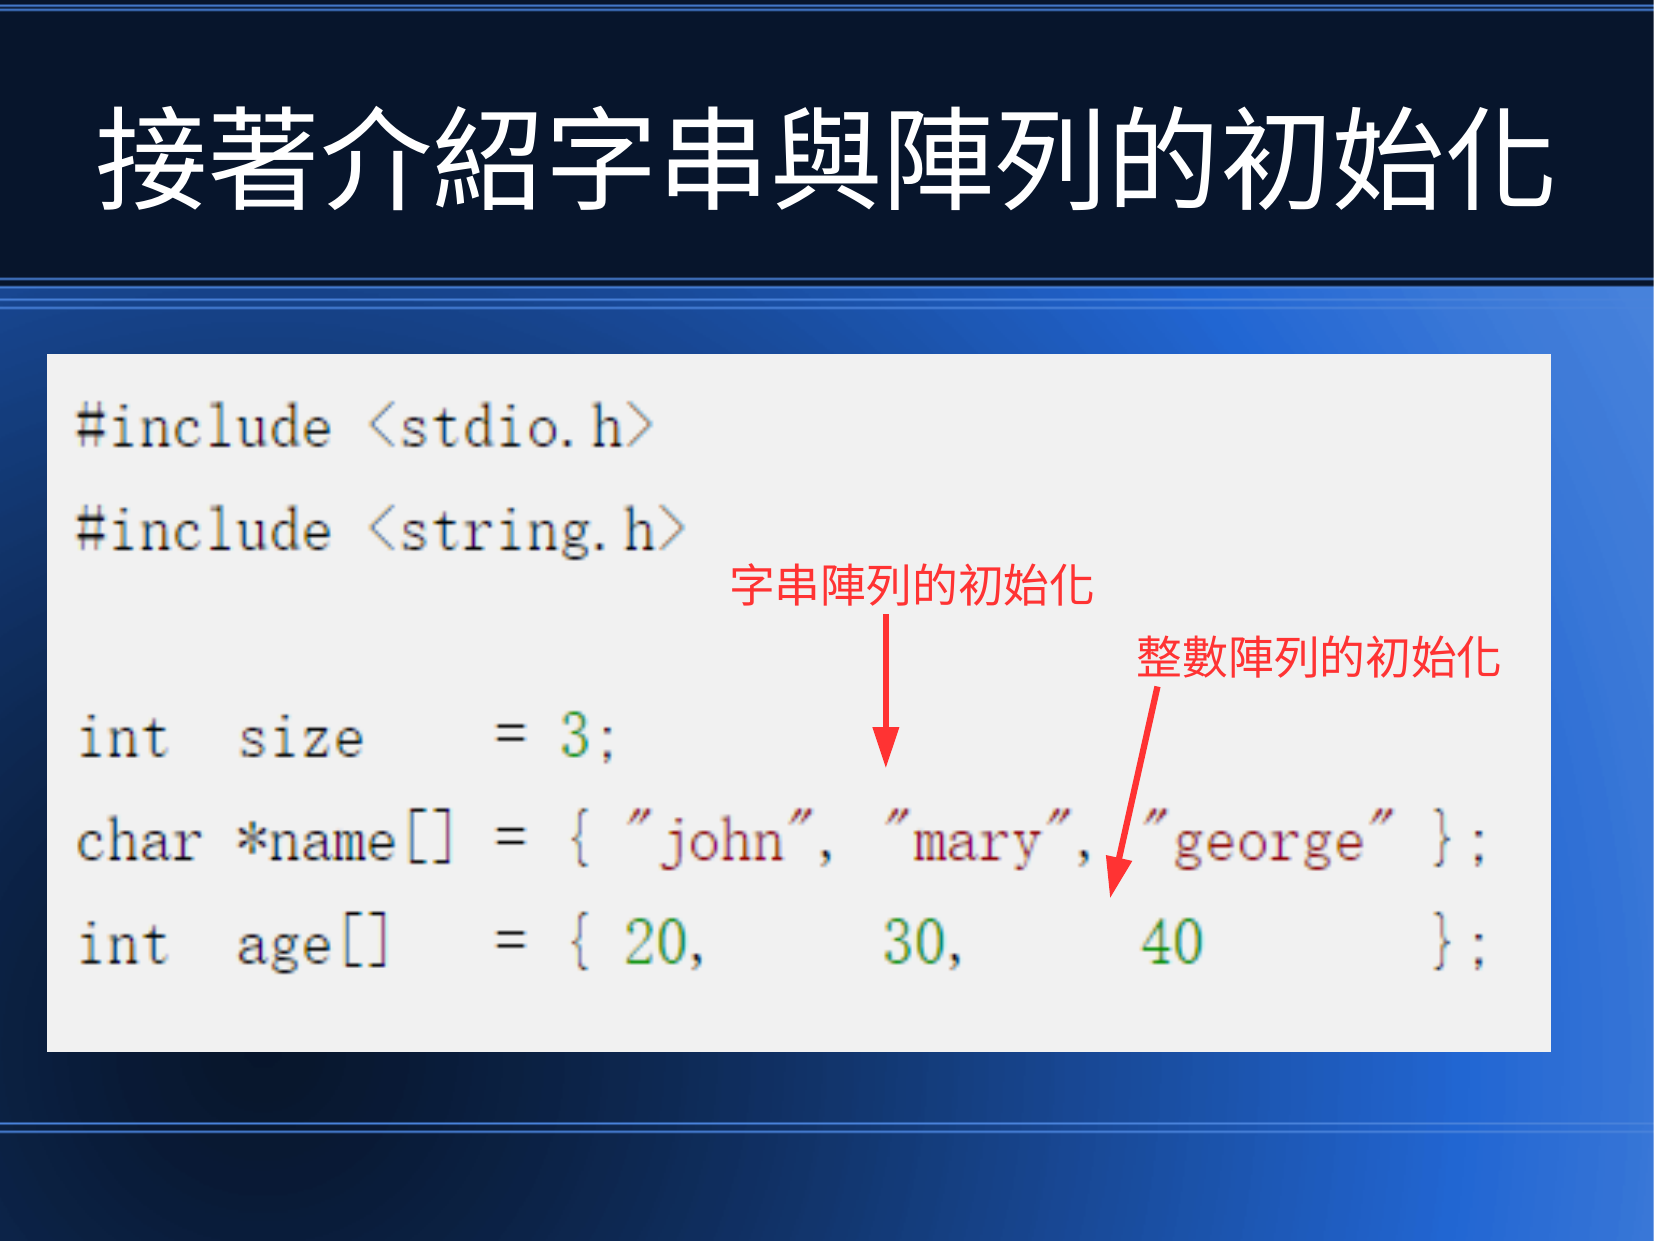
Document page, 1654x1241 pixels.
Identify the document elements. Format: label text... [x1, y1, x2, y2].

text_box 整數陣列的初始化 [1122, 614, 1518, 687]
picture [0, 0, 1654, 1241]
text_box 字串陣列的初始化 [714, 541, 1111, 615]
title 接著介紹字串與陣列的初始化 [82, 49, 1571, 257]
